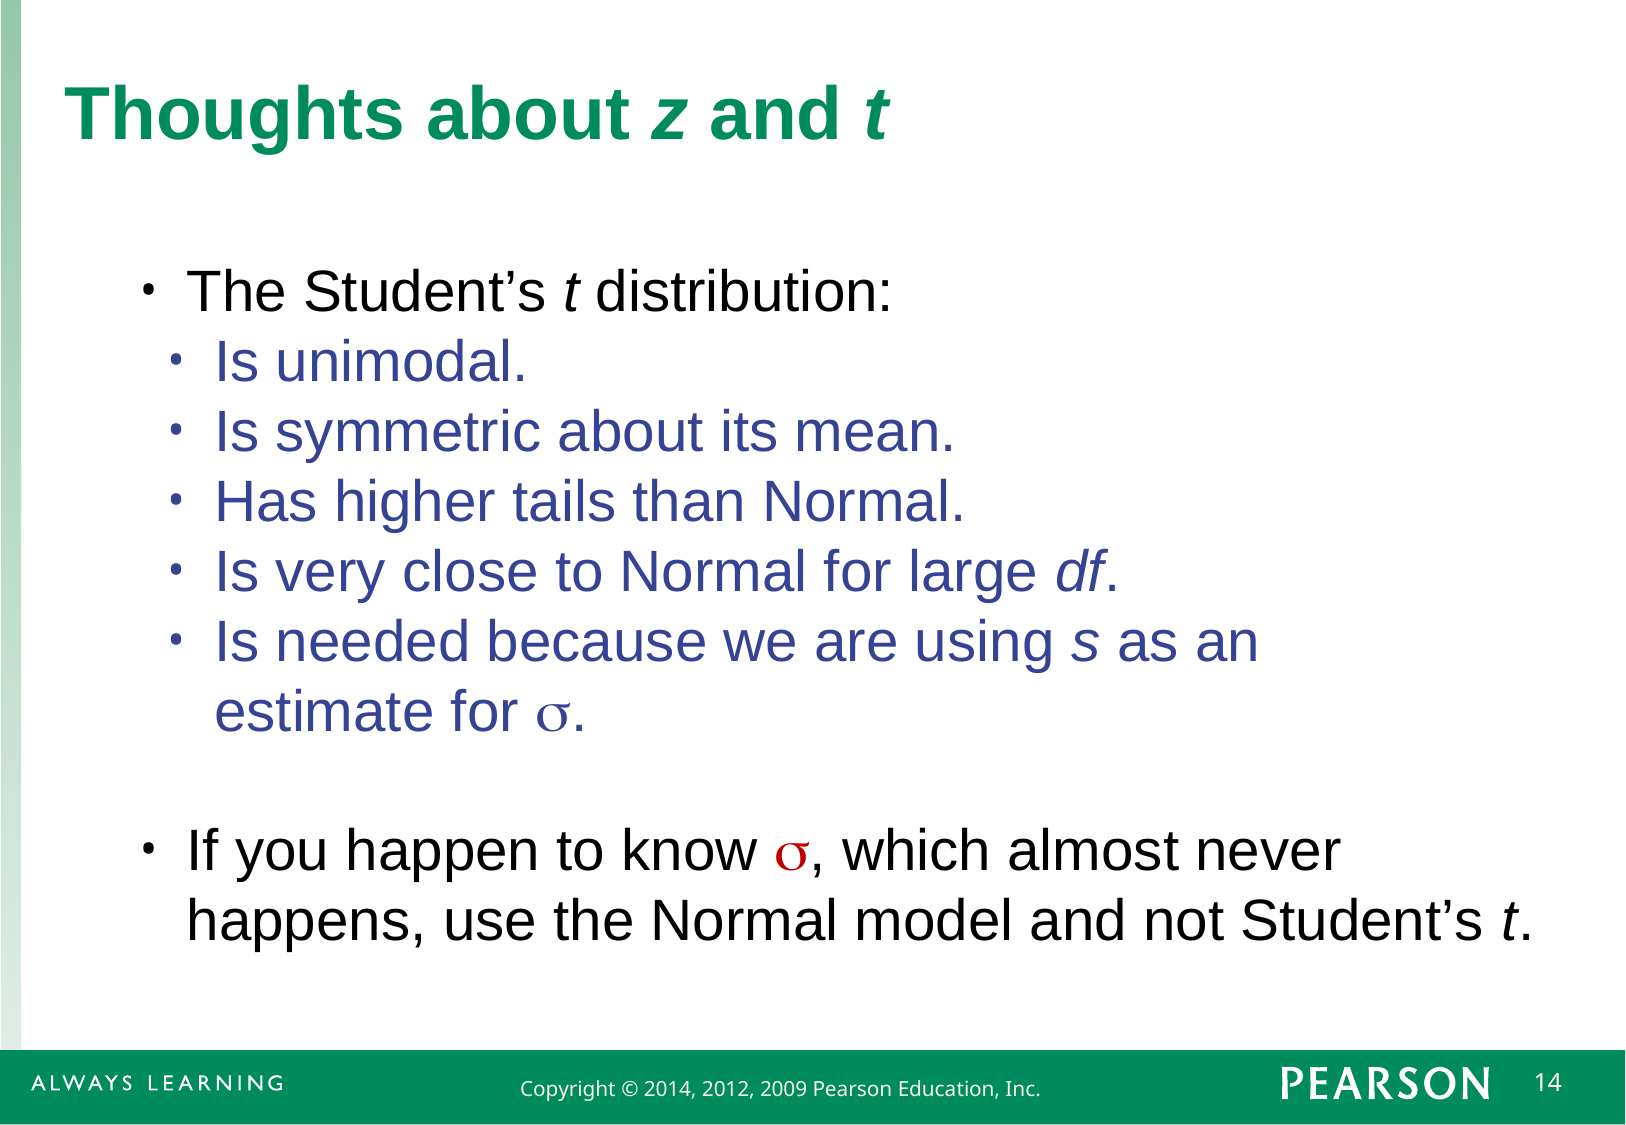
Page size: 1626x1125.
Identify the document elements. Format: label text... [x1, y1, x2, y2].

list The Student’s t distribution: Is unimodal. Is symmetric about its mean. Has higher tails than Normal. Is very close to Normal for large df. Is needed because we are using s as an estimate for . If you happen to know , which almost never happens, use the Normal model and not Student’s t. [64, 253, 1560, 997]
title Thoughts about z and t [64, 64, 1560, 213]
